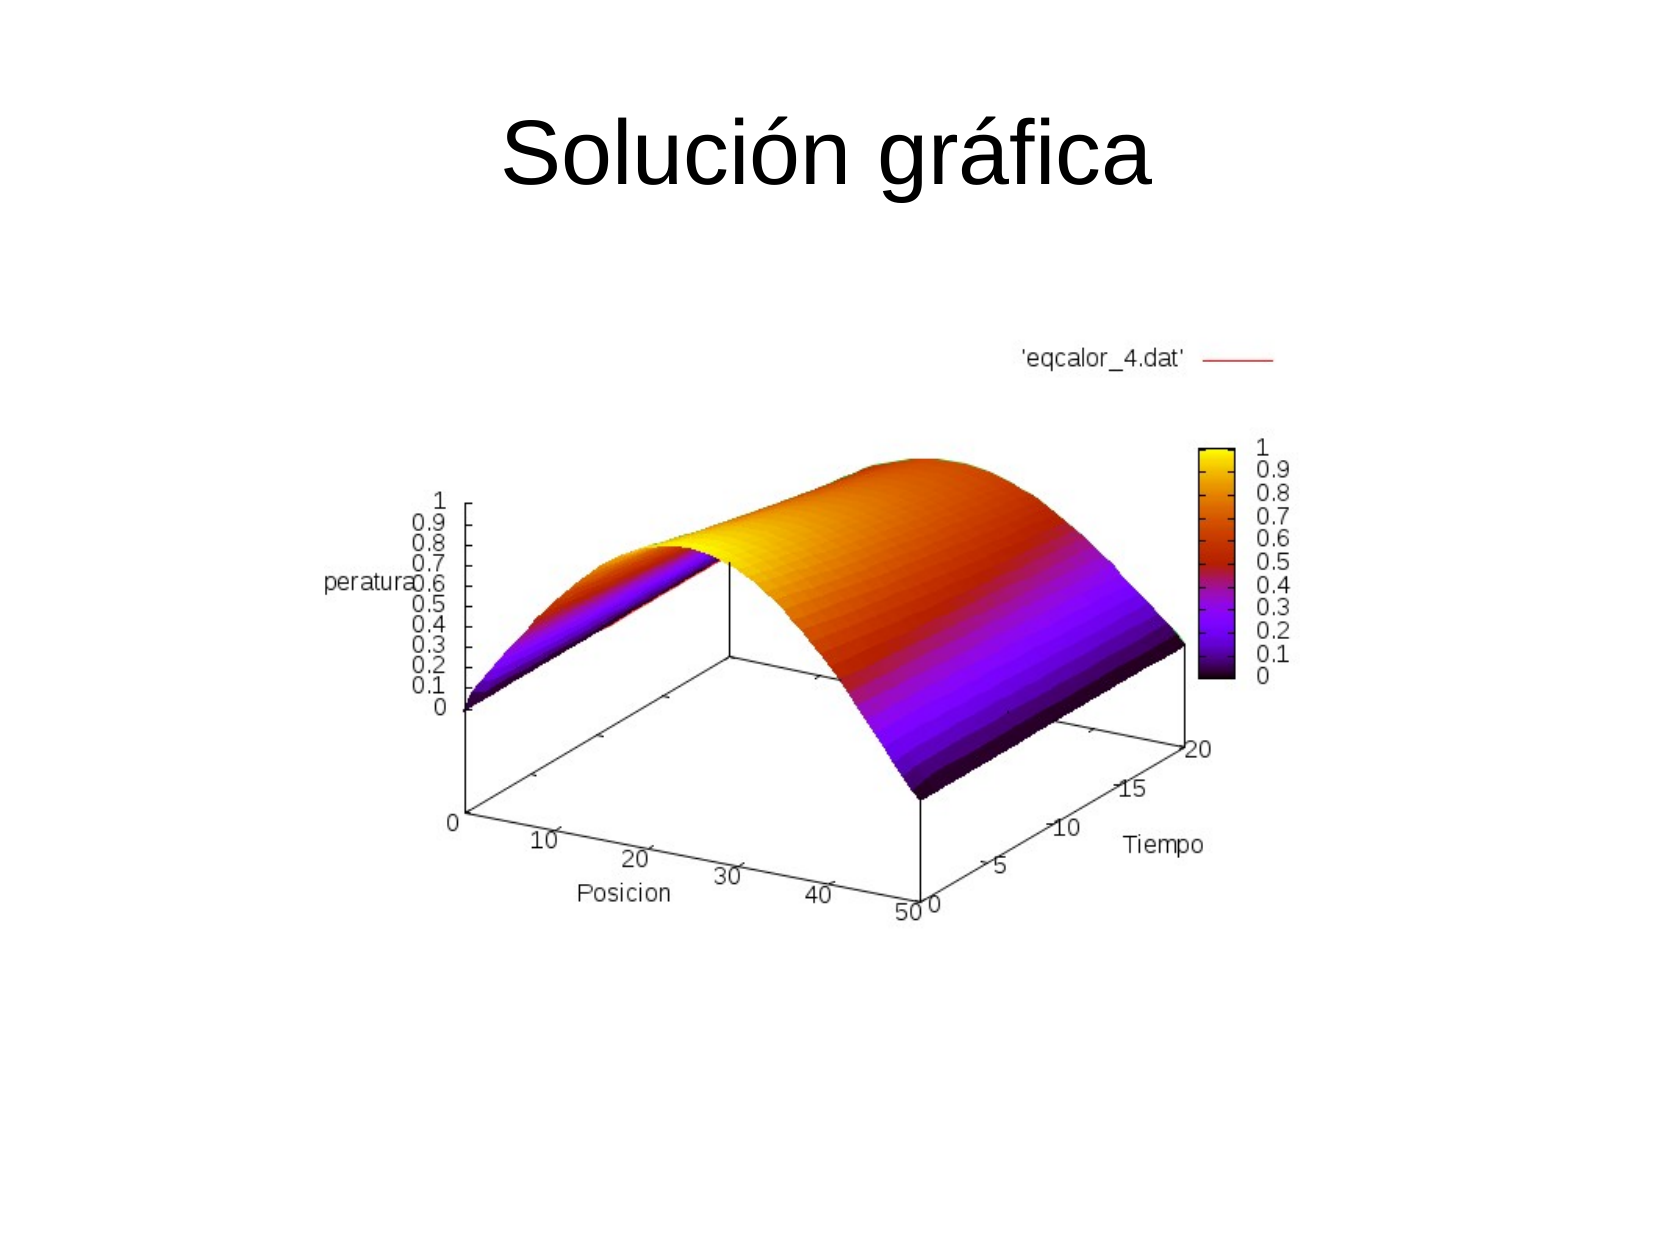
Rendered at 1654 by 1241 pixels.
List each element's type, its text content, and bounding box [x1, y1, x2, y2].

title Solución gráfica [82, 56, 1571, 250]
picture [324, 265, 1325, 1016]
